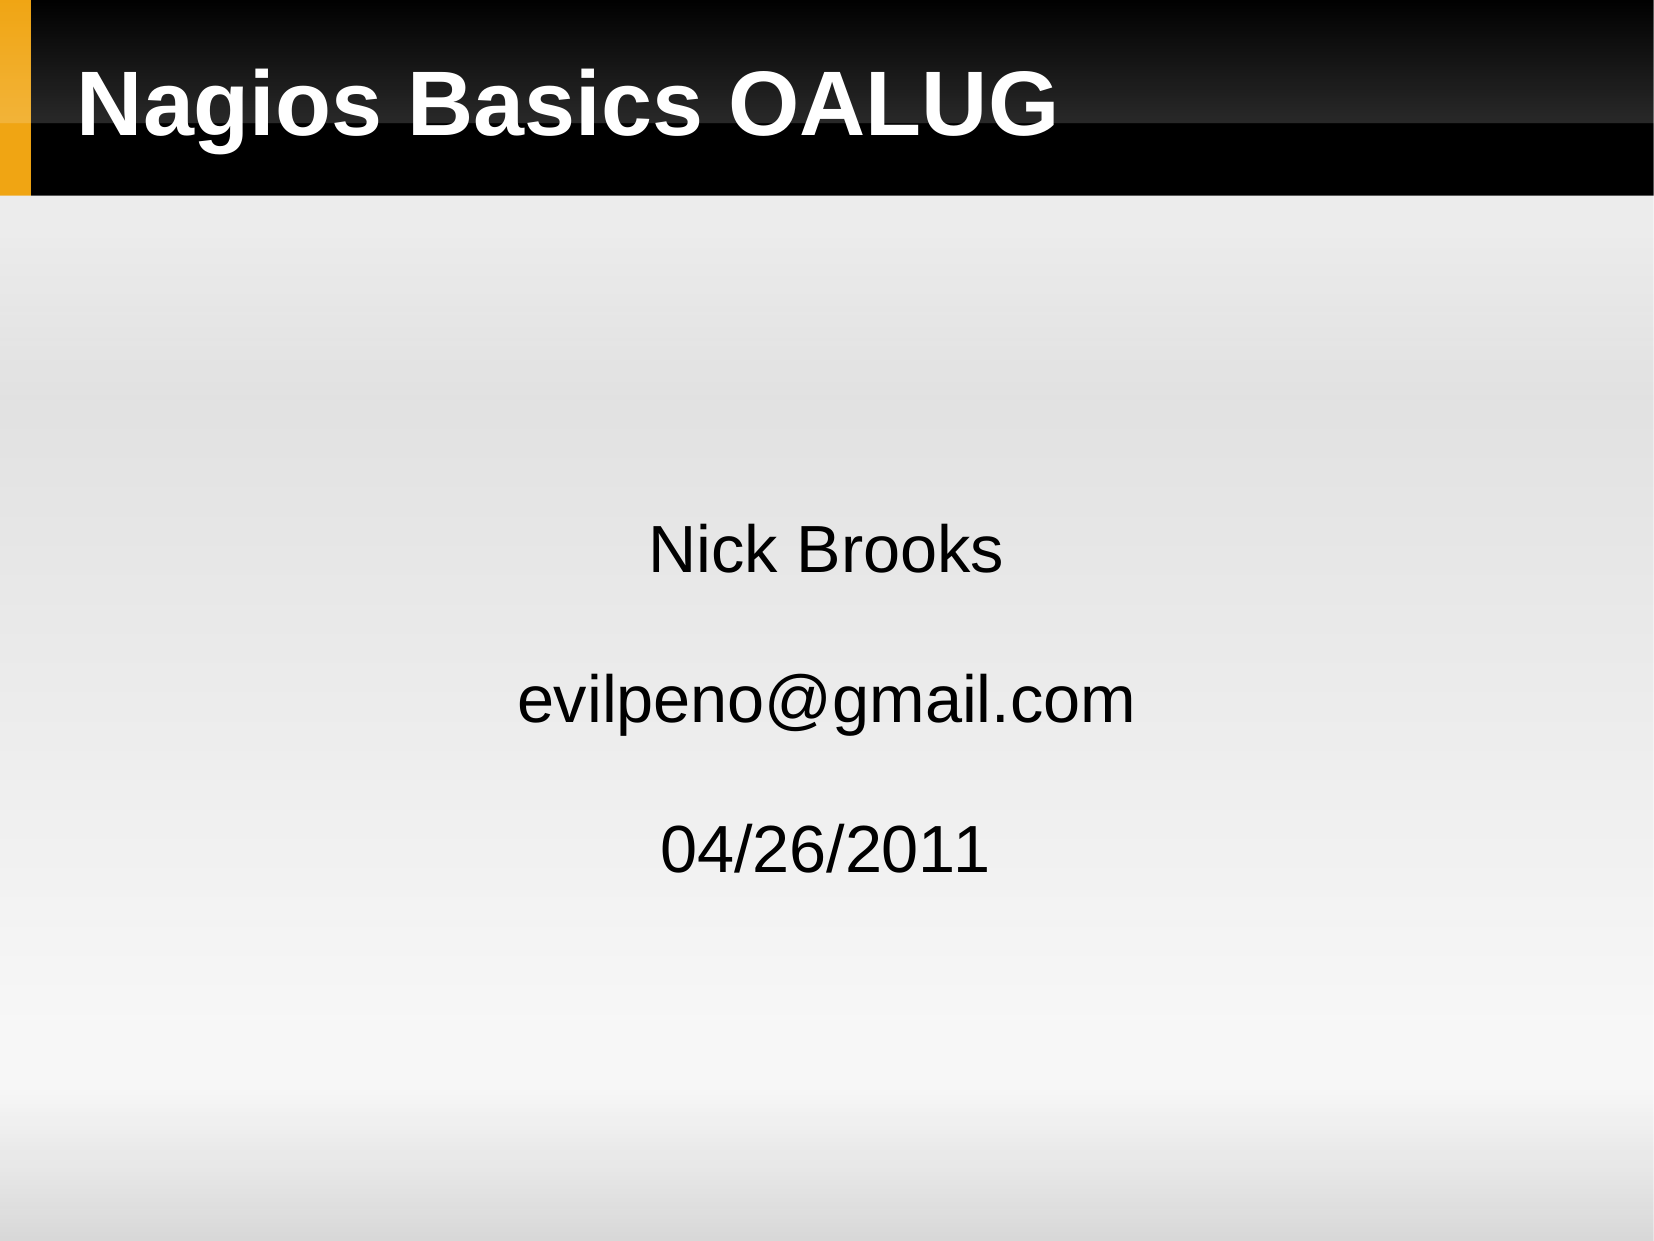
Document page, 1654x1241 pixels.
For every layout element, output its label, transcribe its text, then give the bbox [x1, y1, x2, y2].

text_box Nick Brooks evilpeno@gmail.com 04/26/2011 [82, 290, 1571, 1109]
picture [0, 0, 1654, 1241]
title Nagios Basics OALUG [76, 0, 1565, 208]
